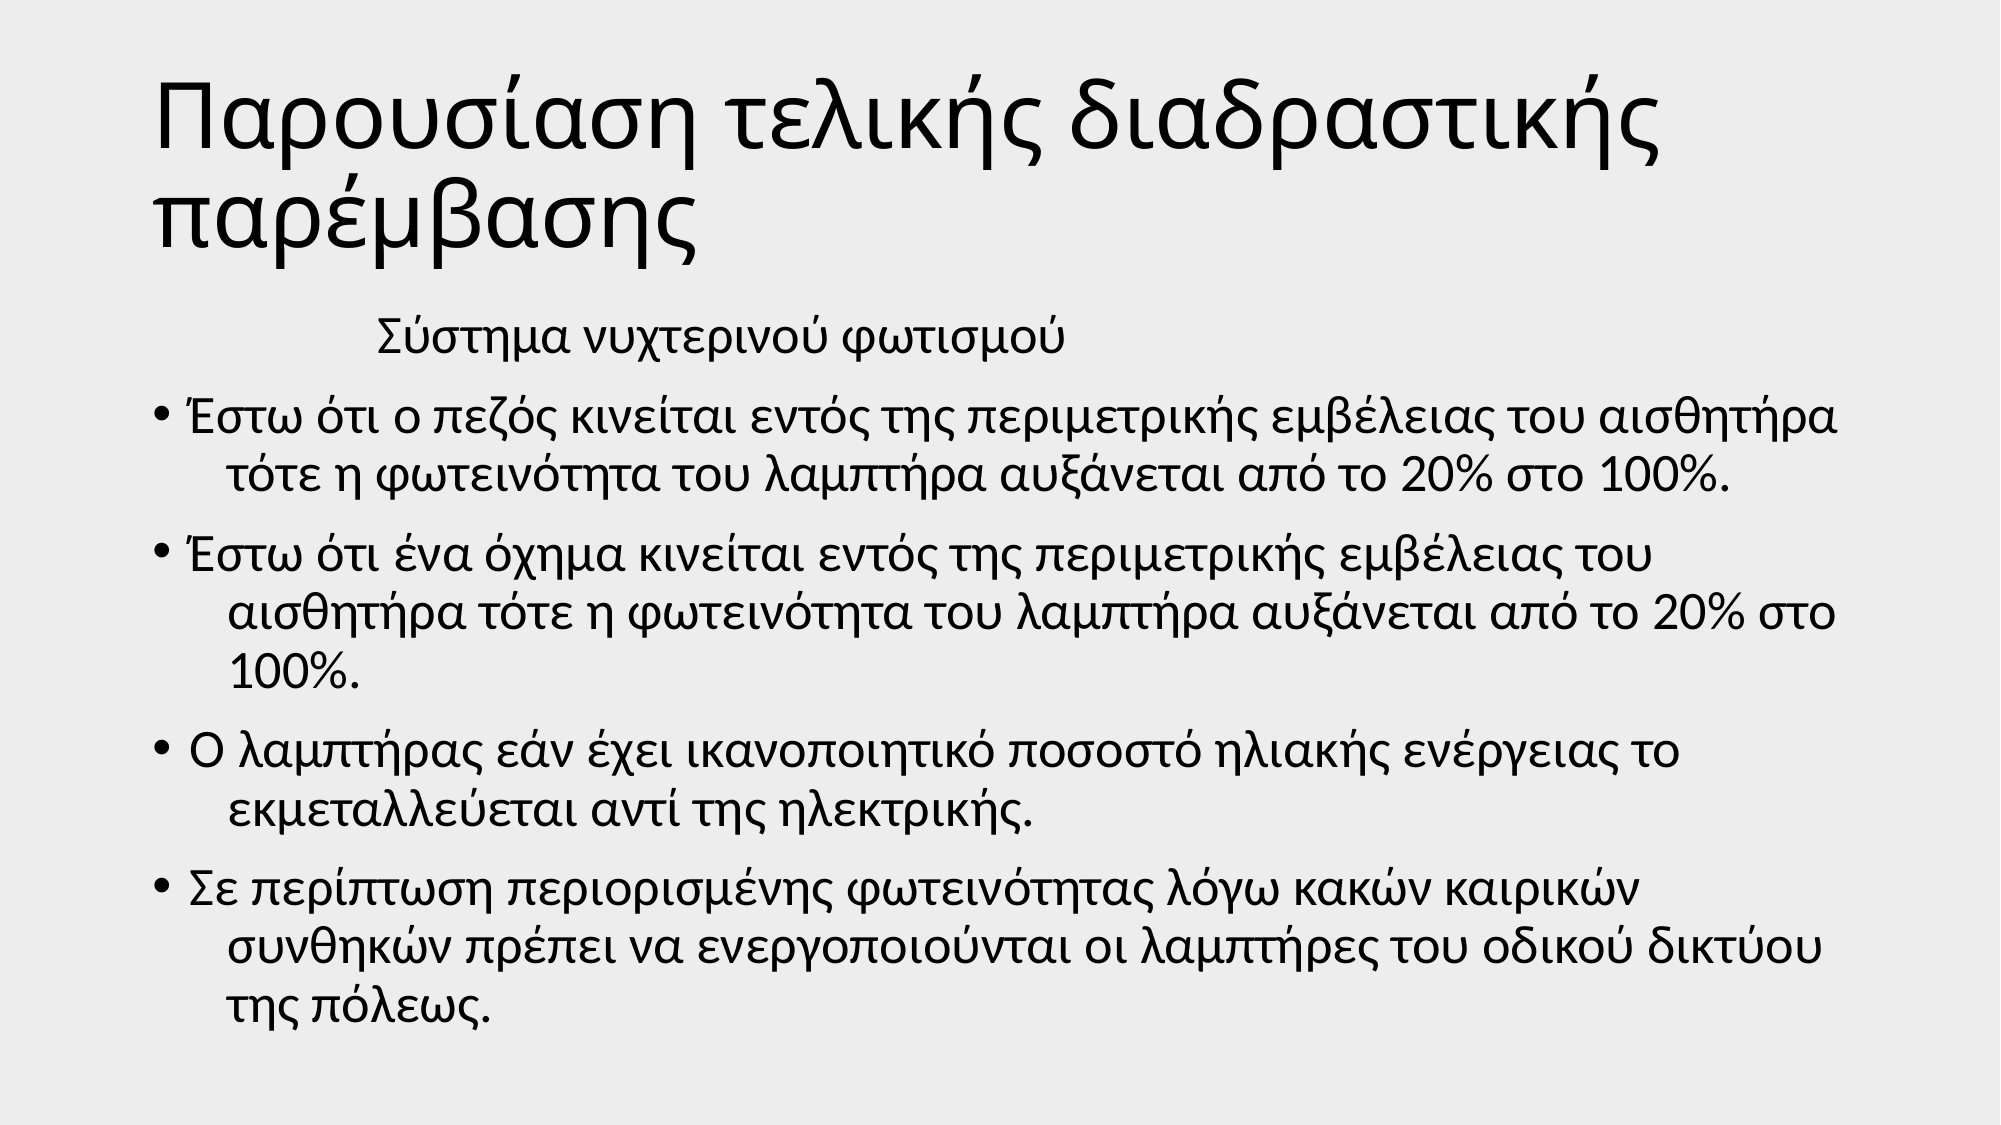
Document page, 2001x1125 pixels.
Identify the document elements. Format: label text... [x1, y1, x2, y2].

title Παρουσίαση τελικής διαδραστικής παρέμβασης [137, 59, 1863, 278]
list Σύστημα νυχτερινού φωτισμού Έστω ότι ο πεζός κινείται εντός της περιμετρικής εμβέλειας του αισθητήρα τότε η φωτεινότητα του λαμπτήρα αυξάνεται από το 20% στο 100%. Έστω ότι ένα όχημα κινείται εντός της περιμετρικής εμβέλειας του αισθητήρα τότε η φωτεινότητα του λαμπτήρα αυξάνεται από το 20% στο 100%. Ο λαμπτήρας εάν έχει ικανοποιητικό ποσοστό ηλιακής ενέργειας το εκμεταλλεύεται αντί της ηλεκτρικής. Σε περίπτωση περιορισμένης φωτεινότητας λόγω κακών καιρικών συνθηκών πρέπει να ενεργοποιούνται οι λαμπτήρες του οδικού δικτύου της πόλεως. [137, 299, 1863, 1066]
